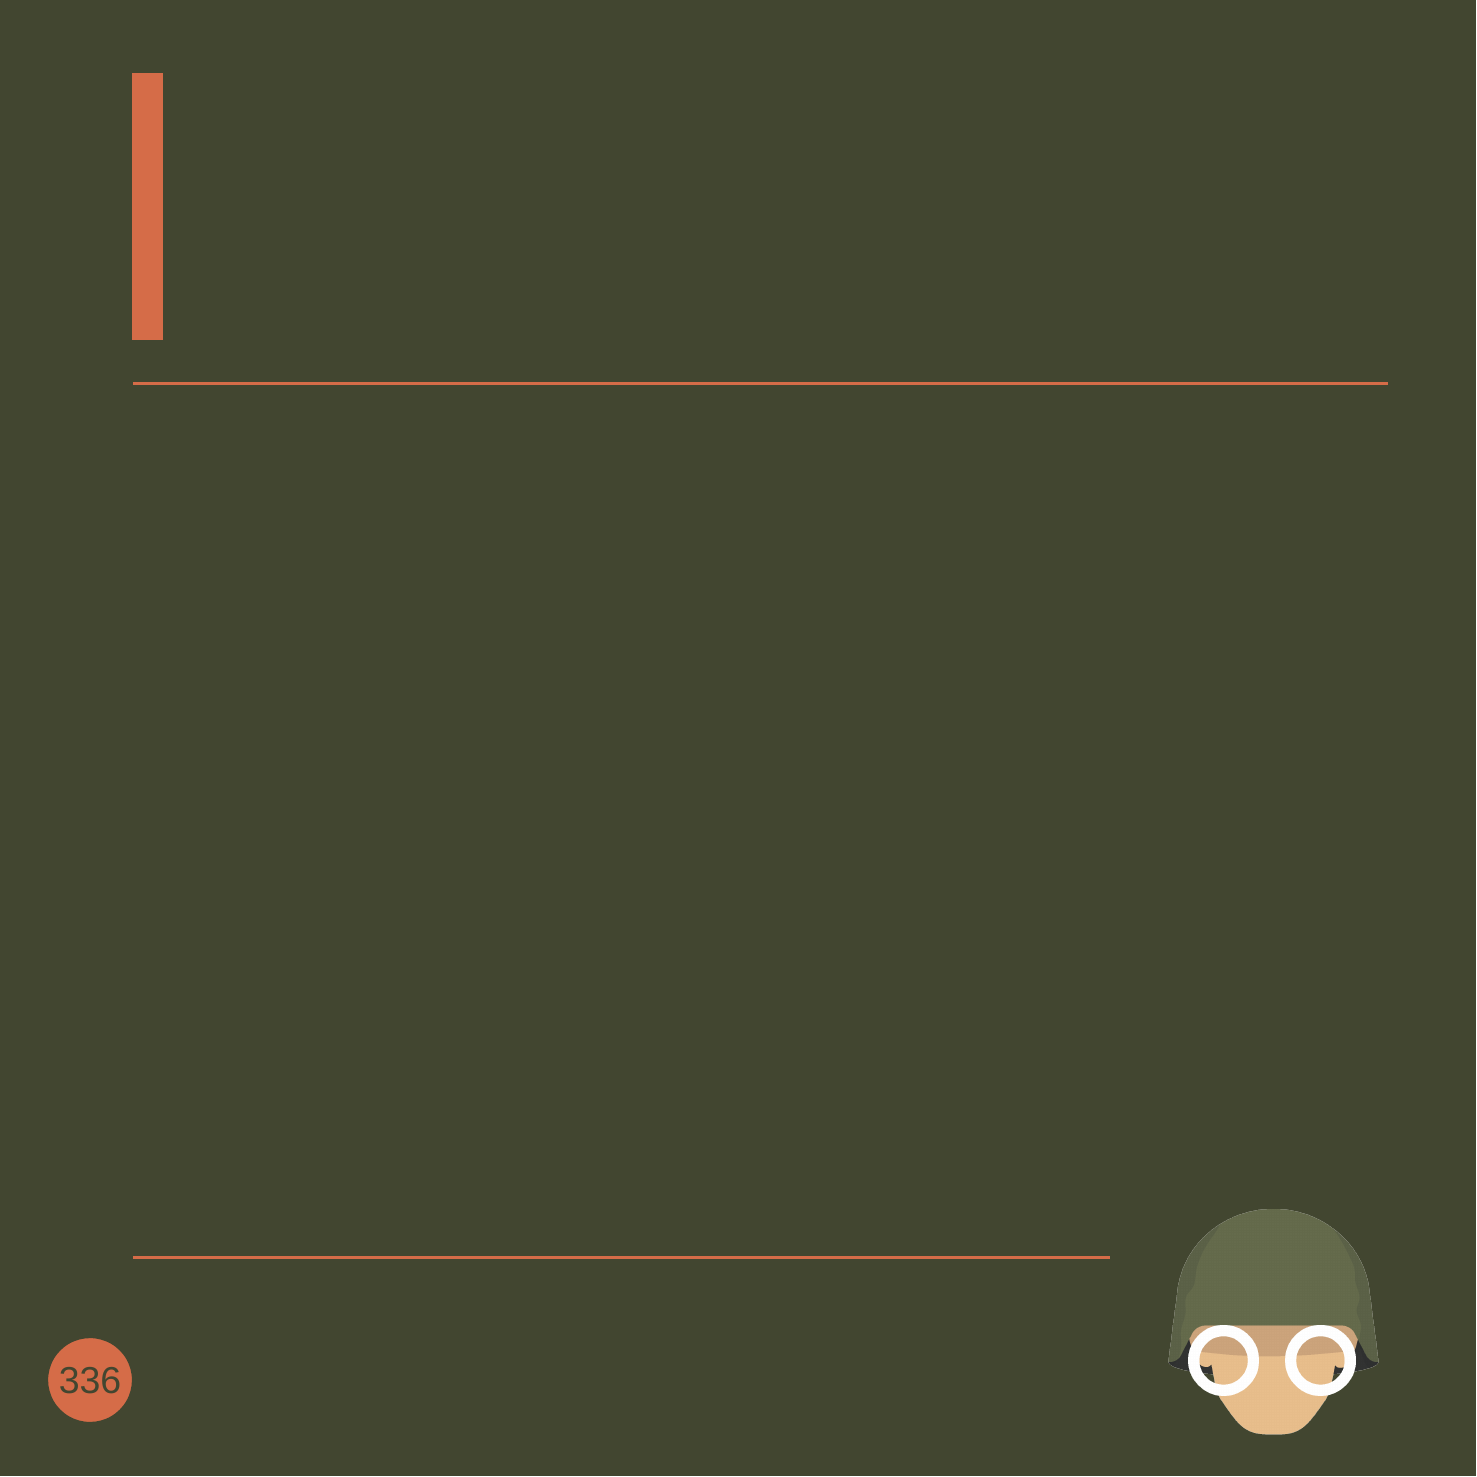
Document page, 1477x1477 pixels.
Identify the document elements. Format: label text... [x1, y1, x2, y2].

text_box 336 [45, 1335, 136, 1426]
text_box [132, 73, 163, 340]
picture [1125, 1142, 1411, 1477]
